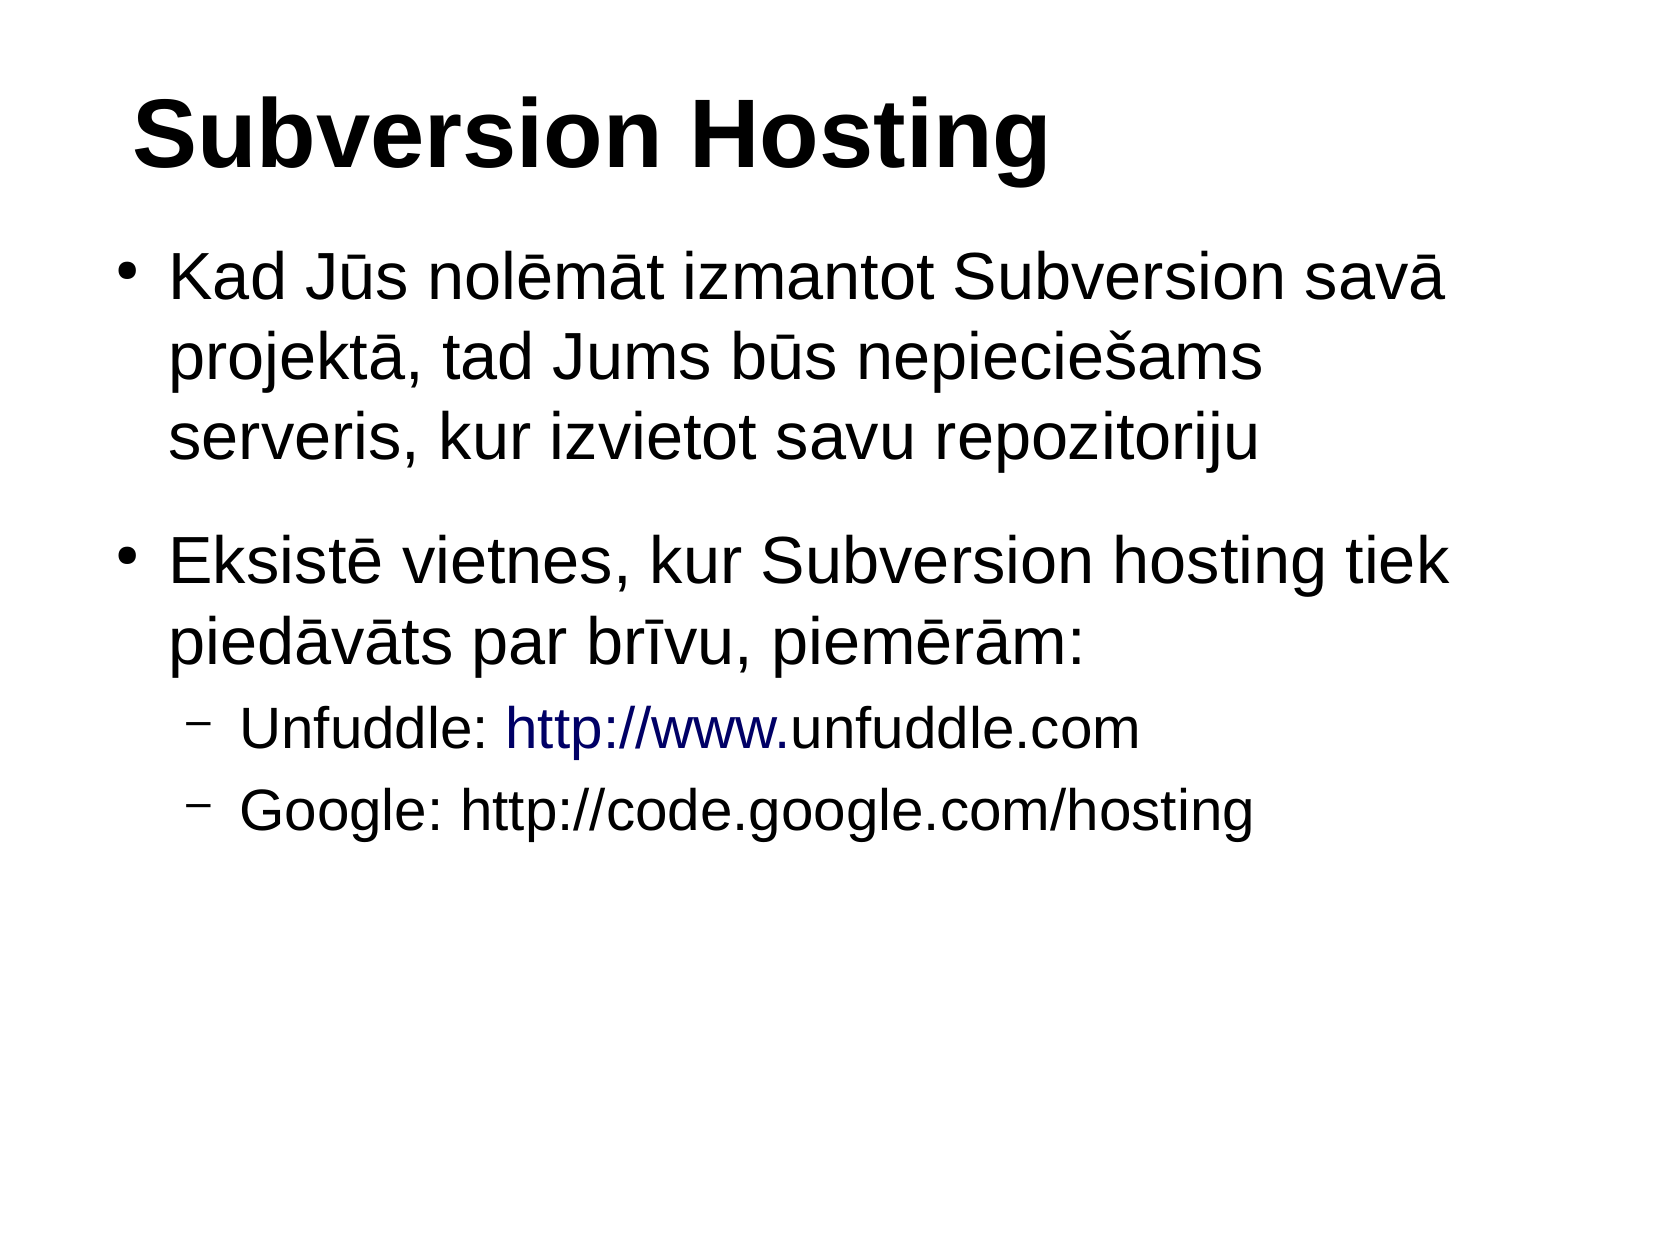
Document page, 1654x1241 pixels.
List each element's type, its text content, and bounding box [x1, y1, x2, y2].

title Subversion Hosting [82, 49, 1571, 196]
list Kad Jūs nolēmāt izmantot Subversion savā projektā, tad Jums būs nepieciešams serveris, kur izvietot savu repozitoriju Eksistē vietnes, kur Subversion hosting tiek piedāvāts par brīvu, piemērām: Unfuddle: http://www.unfuddle.com Google: http://code.google.com/hosting [82, 225, 1538, 1186]
